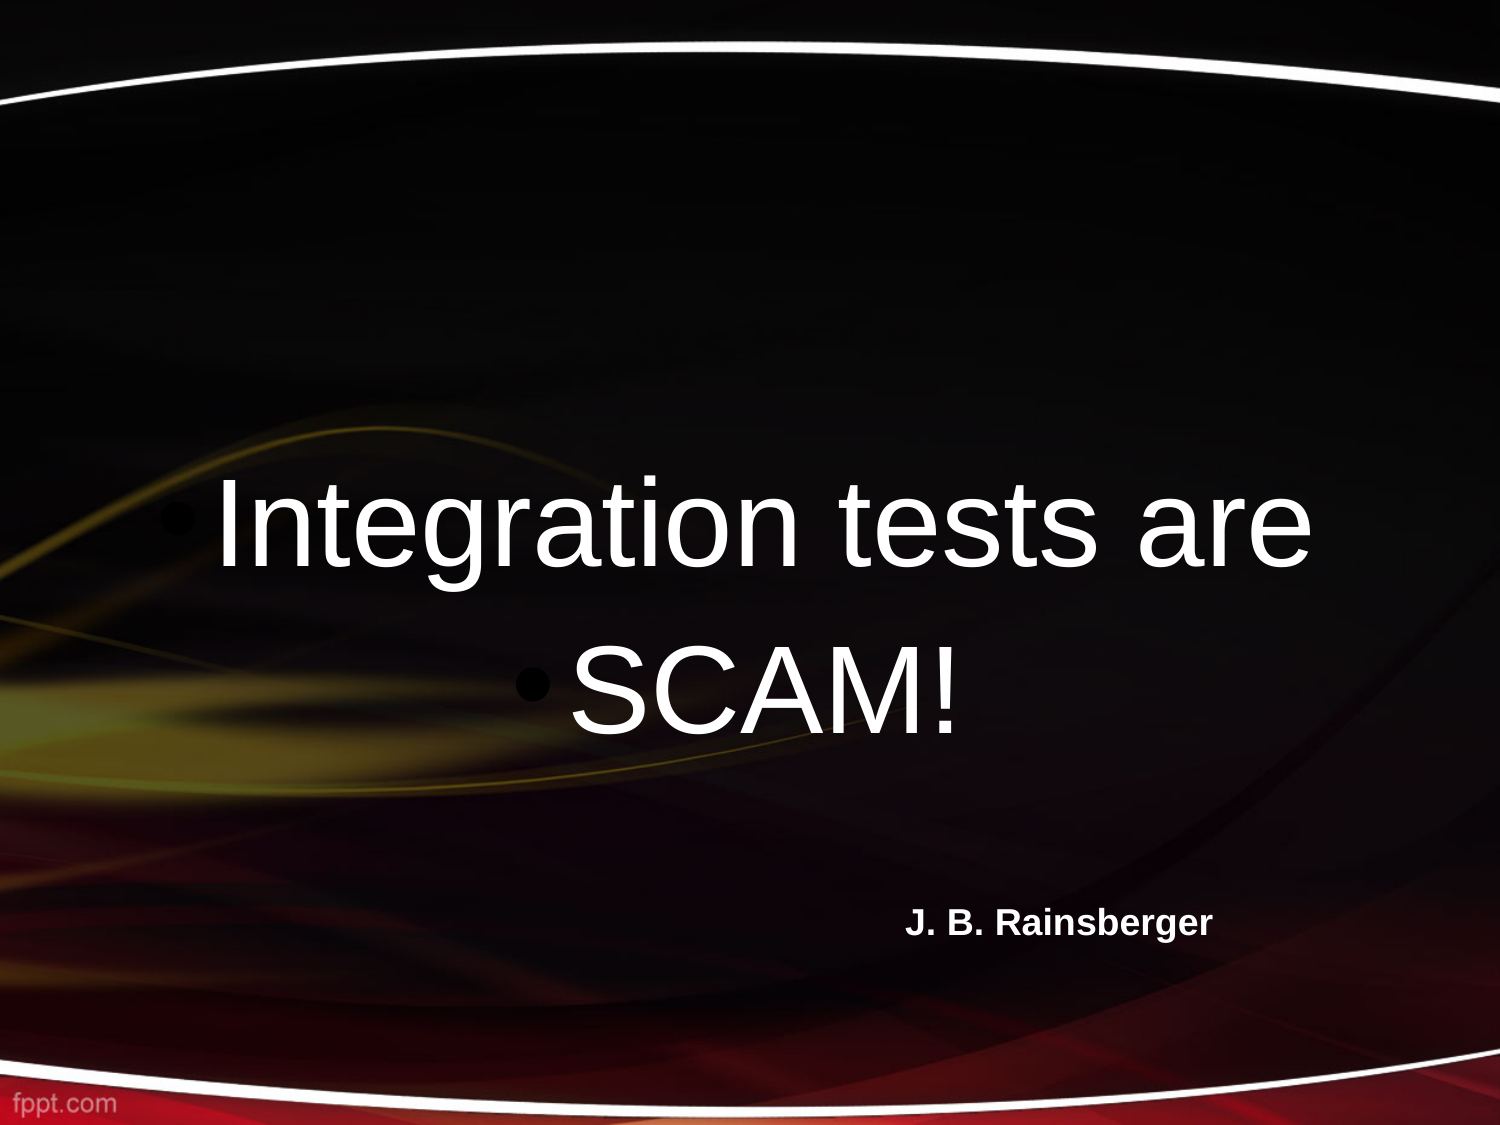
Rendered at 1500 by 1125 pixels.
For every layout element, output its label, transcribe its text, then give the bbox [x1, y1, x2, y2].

picture [0, 0, 1500, 345]
text_box J. B. Rainsberger [855, 878, 1375, 962]
list Integration tests are SCAM! [0, 345, 1500, 856]
picture [0, 856, 1500, 1125]
